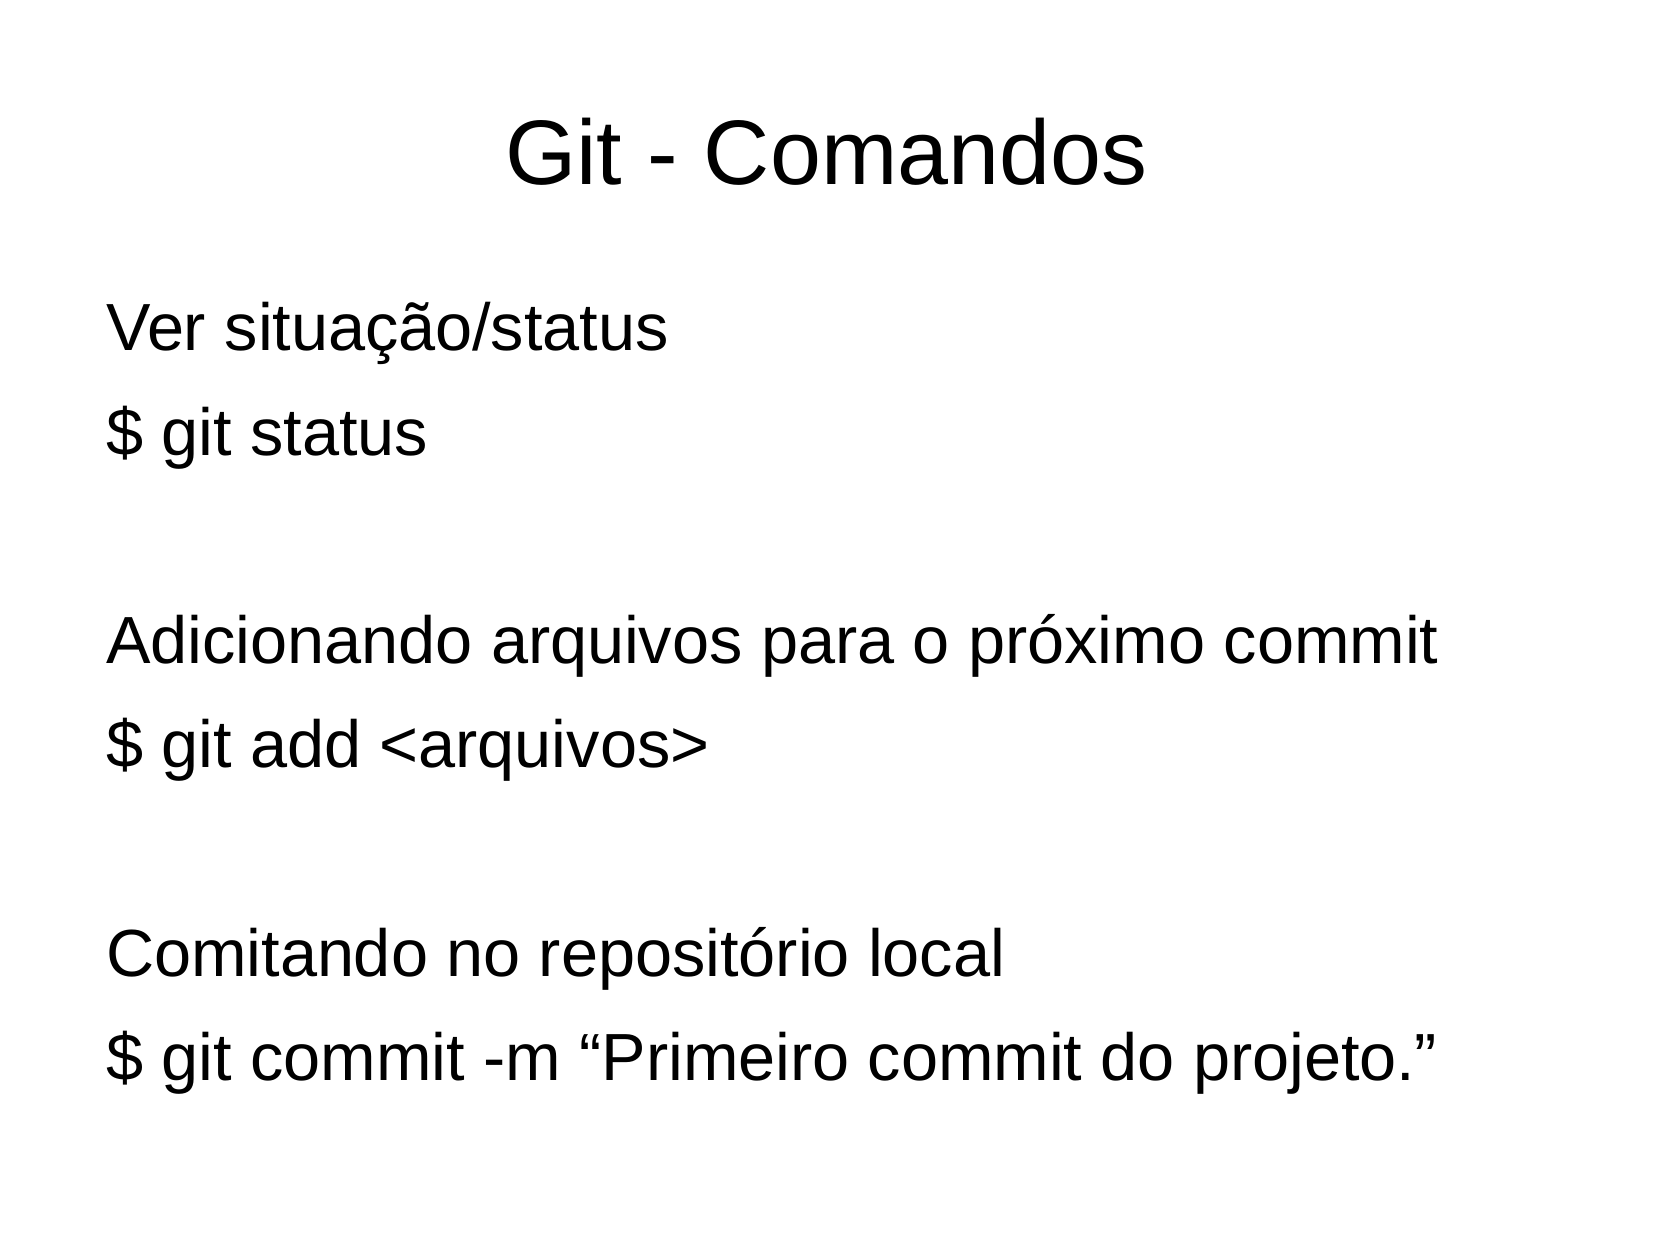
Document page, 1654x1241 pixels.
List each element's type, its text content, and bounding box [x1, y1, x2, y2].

list Ver situação/status $ git status Adicionando arquivos para o próximo commit $ git add <arquivos> Comitando no repositório local $ git commit -m “Primeiro commit do projeto.” [106, 290, 1572, 1158]
title Git - Comandos [82, 49, 1571, 257]
